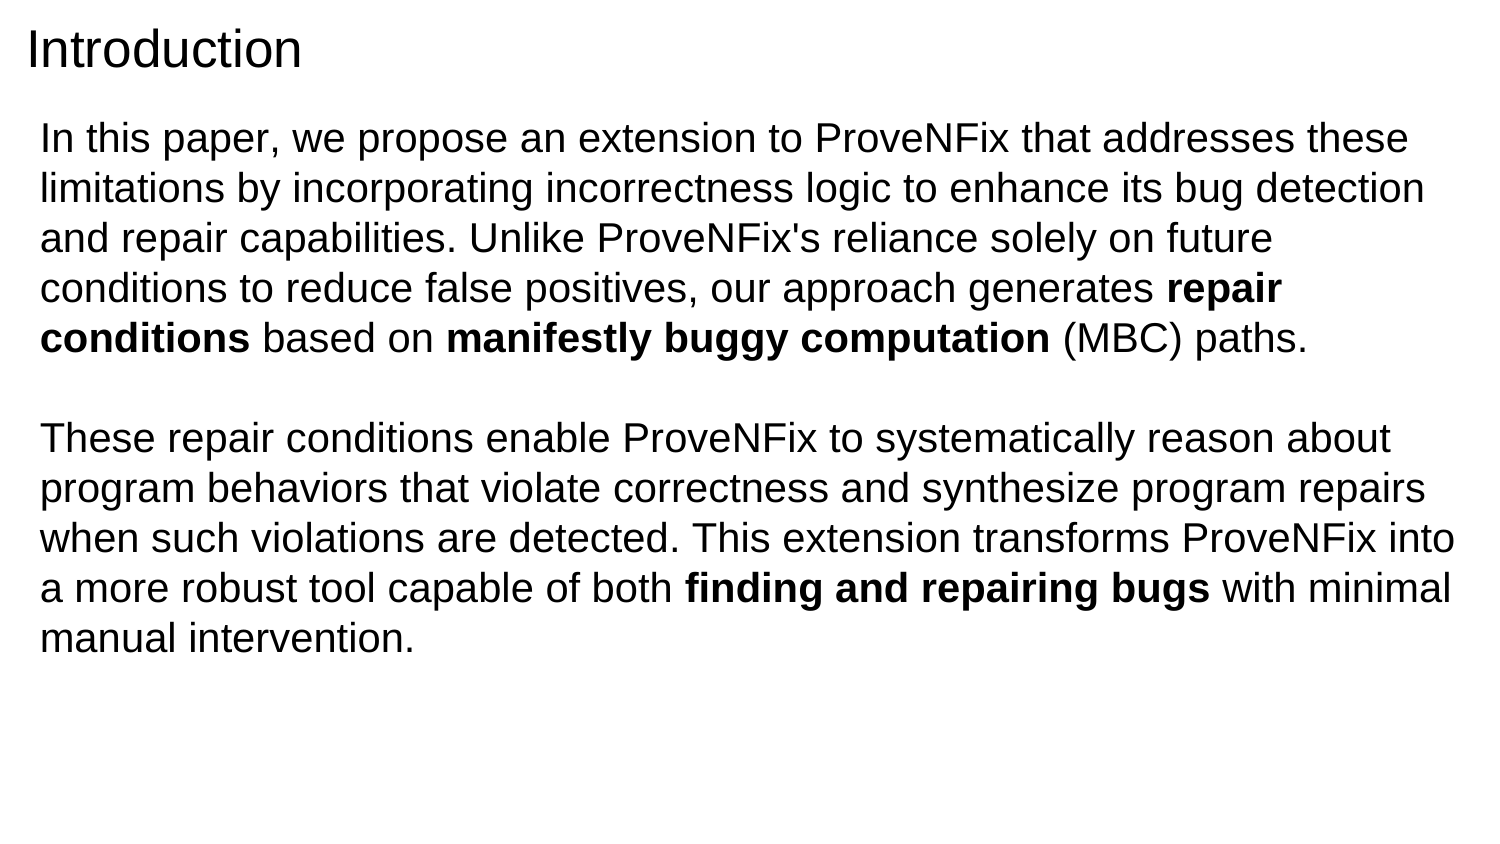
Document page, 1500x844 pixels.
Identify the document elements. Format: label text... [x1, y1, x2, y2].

title Introduction [11, 0, 1409, 94]
text_box In this paper, we propose an extension to ProveNFix that addresses these limitations by incorporating incorrectness logic to enhance its bug detection and repair capabilities. Unlike ProveNFix's reliance solely on future conditions to reduce false positives, our approach generates repair conditions based on manifestly buggy computation (MBC) paths. These repair conditions enable ProveNFix to systematically reason about program behaviors that violate correctness and synthesize program repairs when such violations are detected. This extension transforms ProveNFix into a more robust tool capable of both finding and repairing bugs with minimal manual intervention. [24, 103, 1475, 675]
